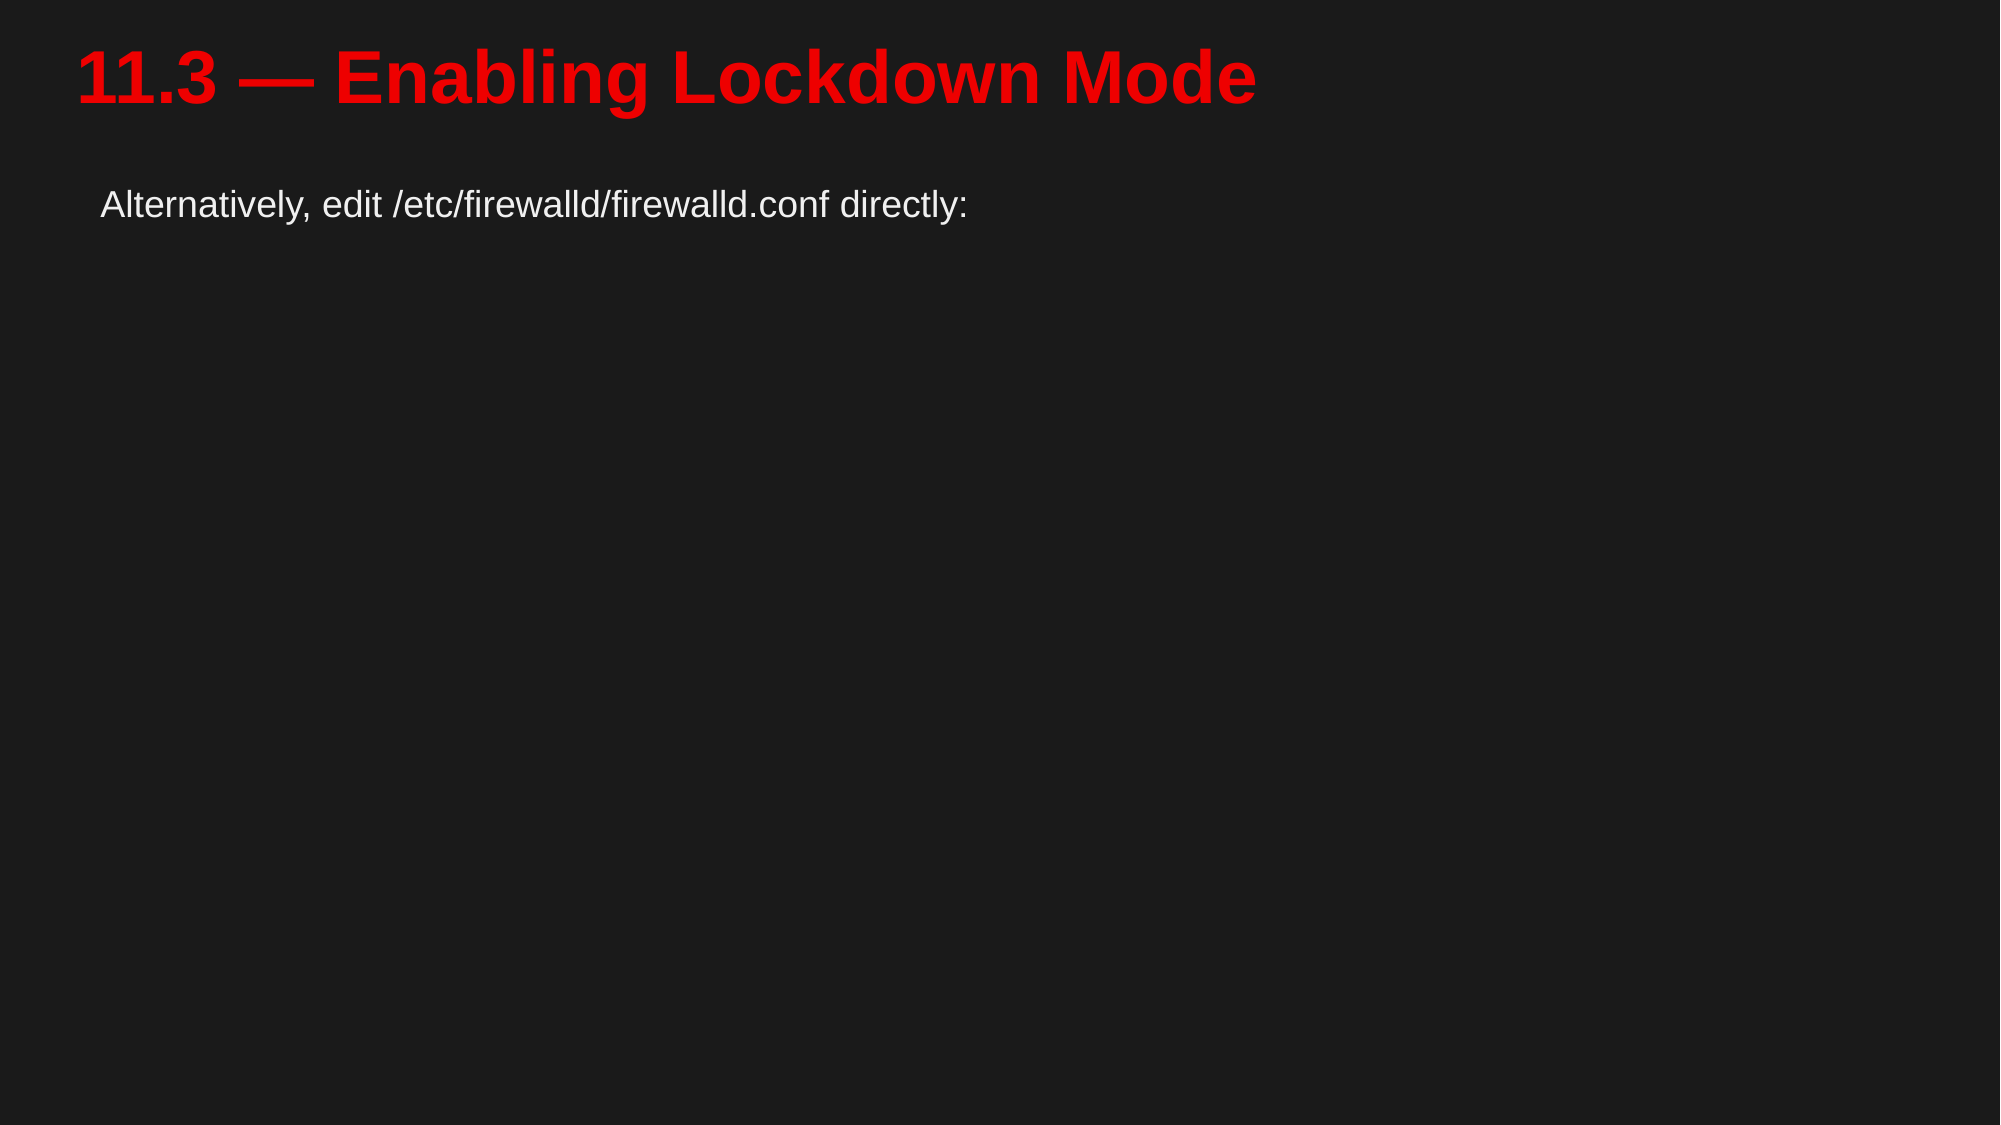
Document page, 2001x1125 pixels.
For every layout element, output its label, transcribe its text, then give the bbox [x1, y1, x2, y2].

text_box Alternatively, edit /etc/firewalld/firewalld.conf directly: [59, 171, 1942, 1087]
text_box 11.3 — Enabling Lockdown Mode [59, 23, 1942, 154]
